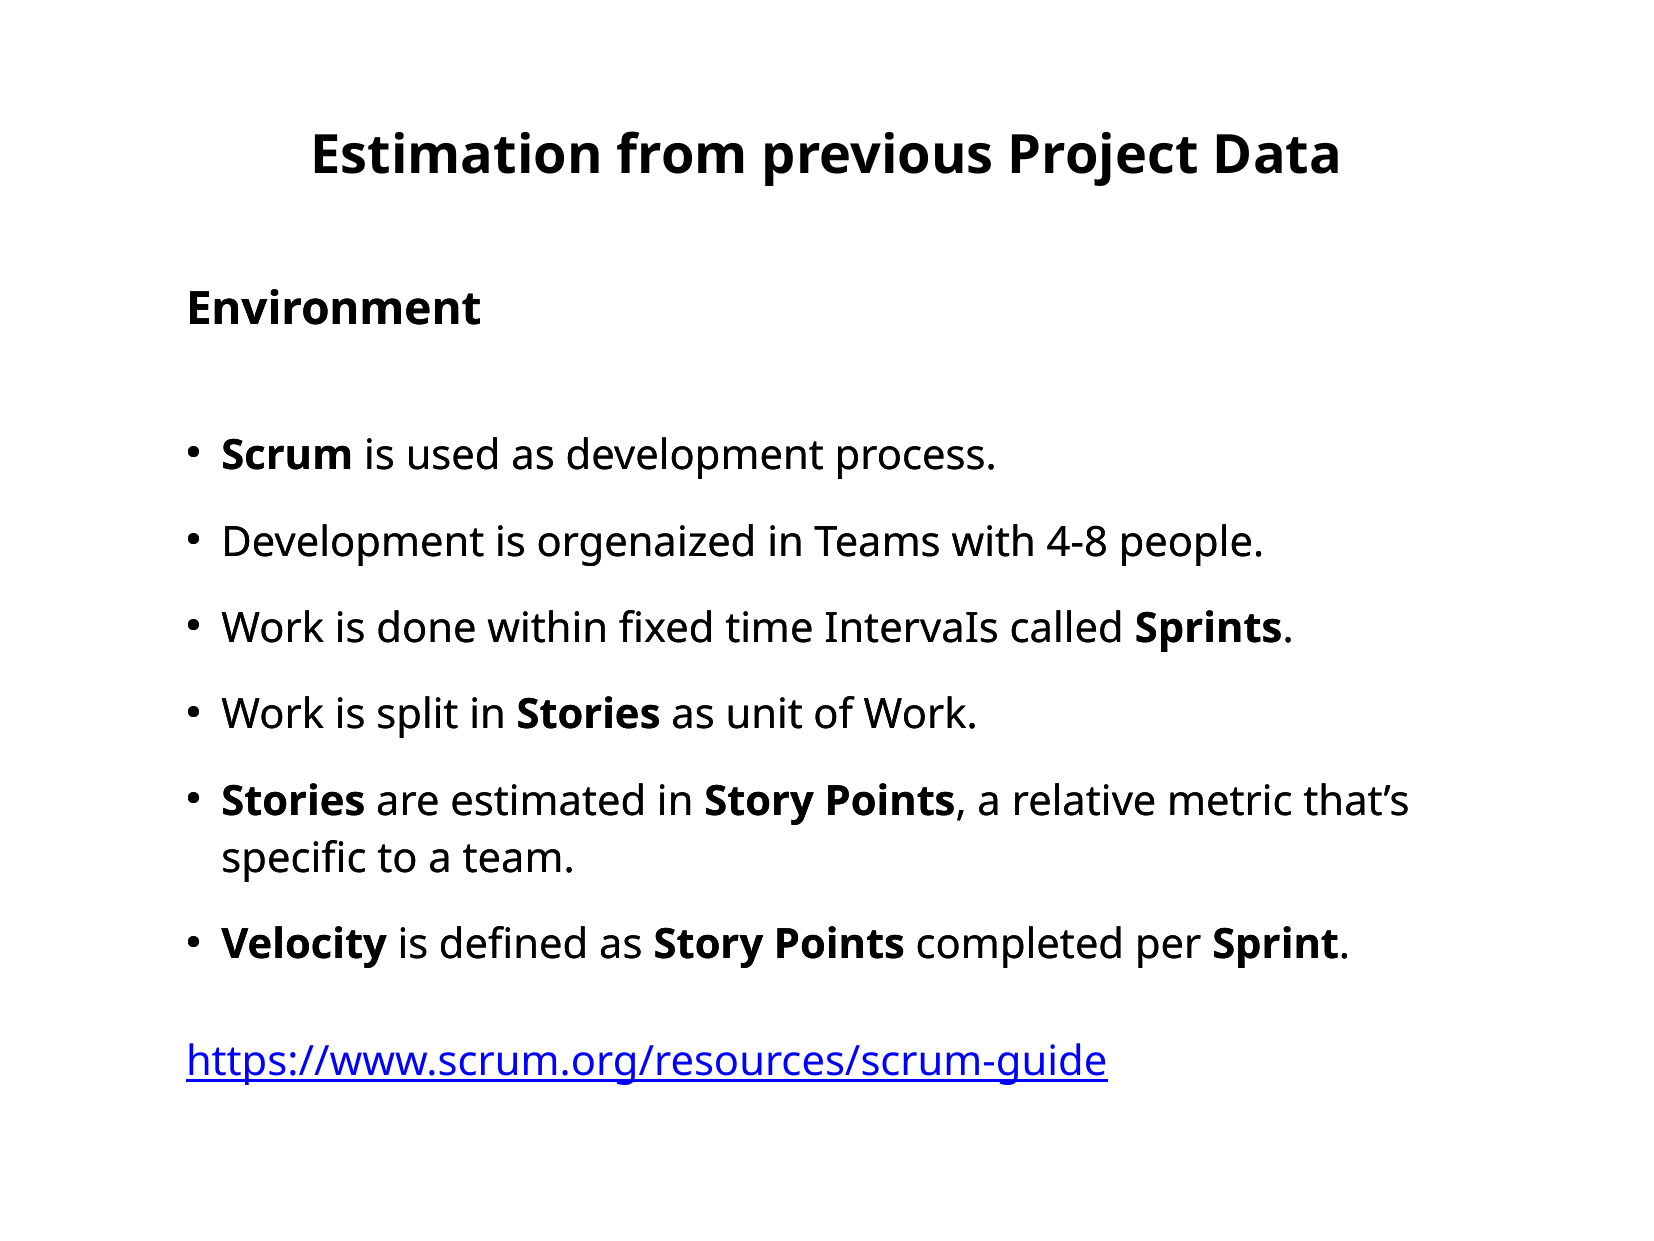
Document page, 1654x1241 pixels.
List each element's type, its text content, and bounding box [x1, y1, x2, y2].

title Estimation from previous Project Data [82, 18, 1571, 288]
text_box Environment Scrum is used as development process. Development is orgenaized in Teams with 4-8 people. Work is done within fixed time IntervaIs called Sprints. Work is split in Stories as unit of Work. Stories are estimated in Story Points, a relative metric that’s specific to a team. Velocity is defined as Story Points completed per Sprint. [165, 268, 1465, 977]
text_box https://www.scrum.org/resources/scrum-guide [165, 1023, 1465, 1152]
